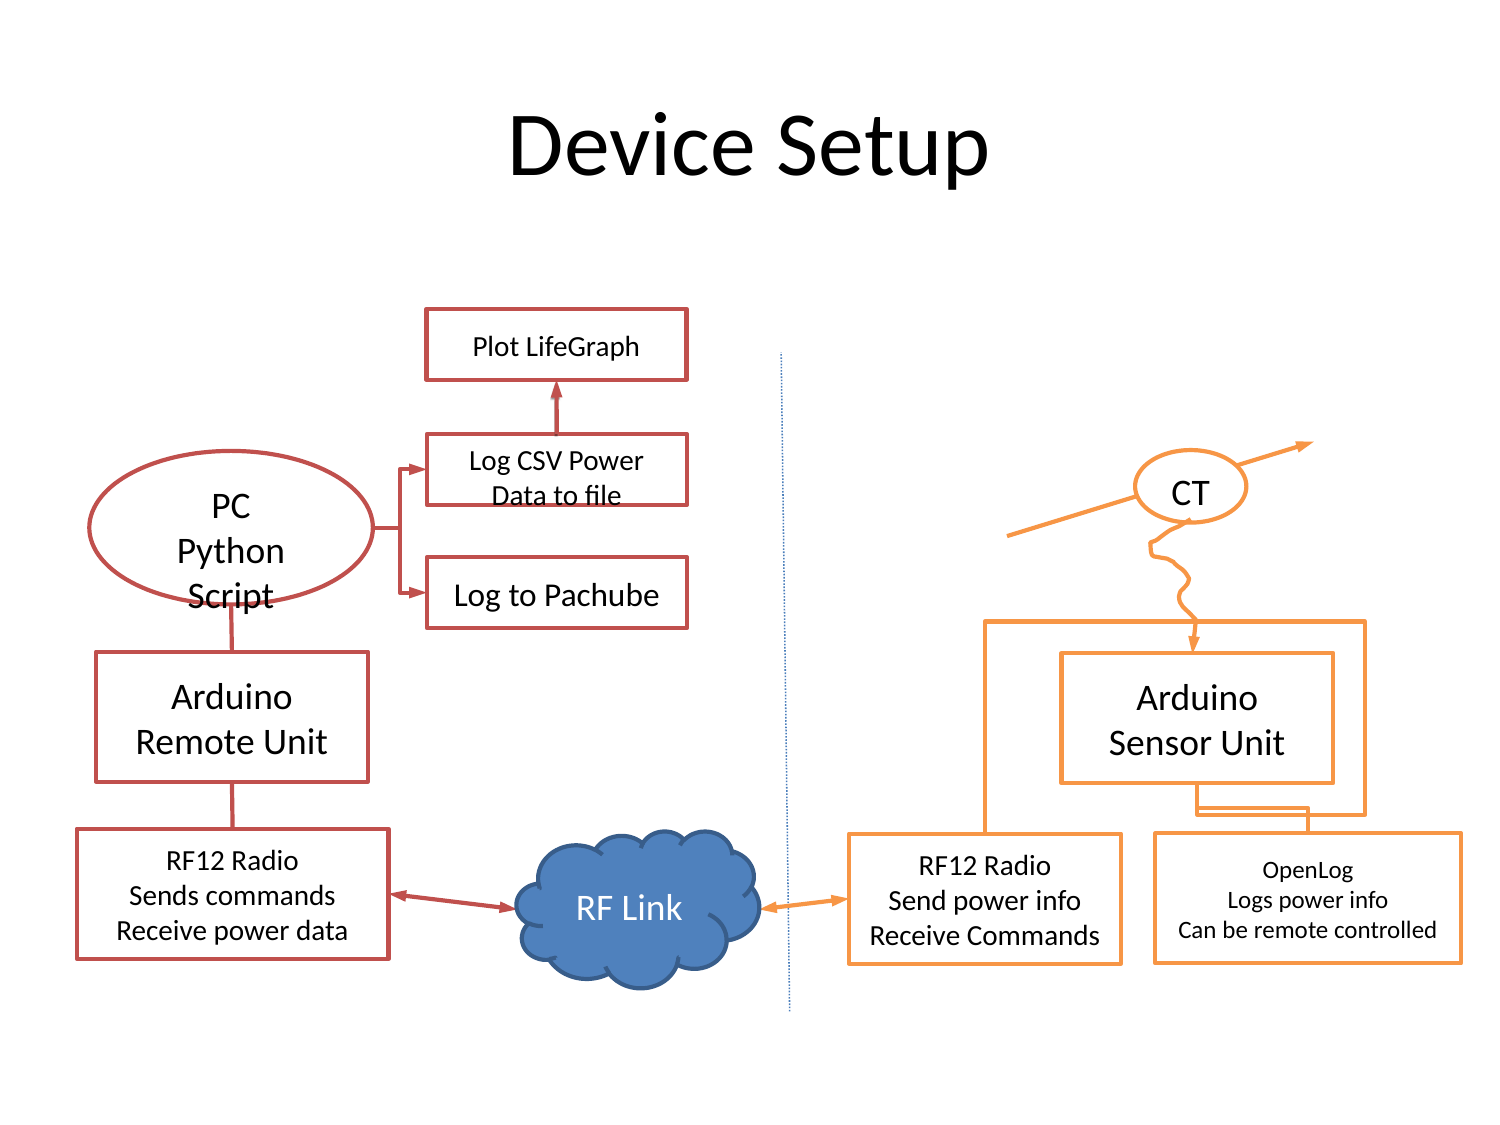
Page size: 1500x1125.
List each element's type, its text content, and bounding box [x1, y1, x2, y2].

text_box RF Link [516, 831, 760, 989]
text_box Arduino Sensor Unit [1062, 653, 1333, 783]
text_box Plot LifeGraph [427, 309, 686, 380]
text_box Log CSV Power Data to file [427, 434, 687, 505]
text_box Arduino Remote Unit [96, 652, 368, 782]
title Device Setup [75, 45, 1426, 233]
text_box OpenLog Logs power info Can be remote controlled [1155, 833, 1461, 963]
text_box CT [1135, 450, 1247, 523]
text_box PC Python Script [89, 450, 373, 605]
text_box RF12 Radio Send power info Receive Commands [849, 834, 1121, 964]
text_box RF12 Radio Sends commands Receive power data [77, 829, 389, 959]
text_box Log to Pachube [427, 557, 687, 628]
